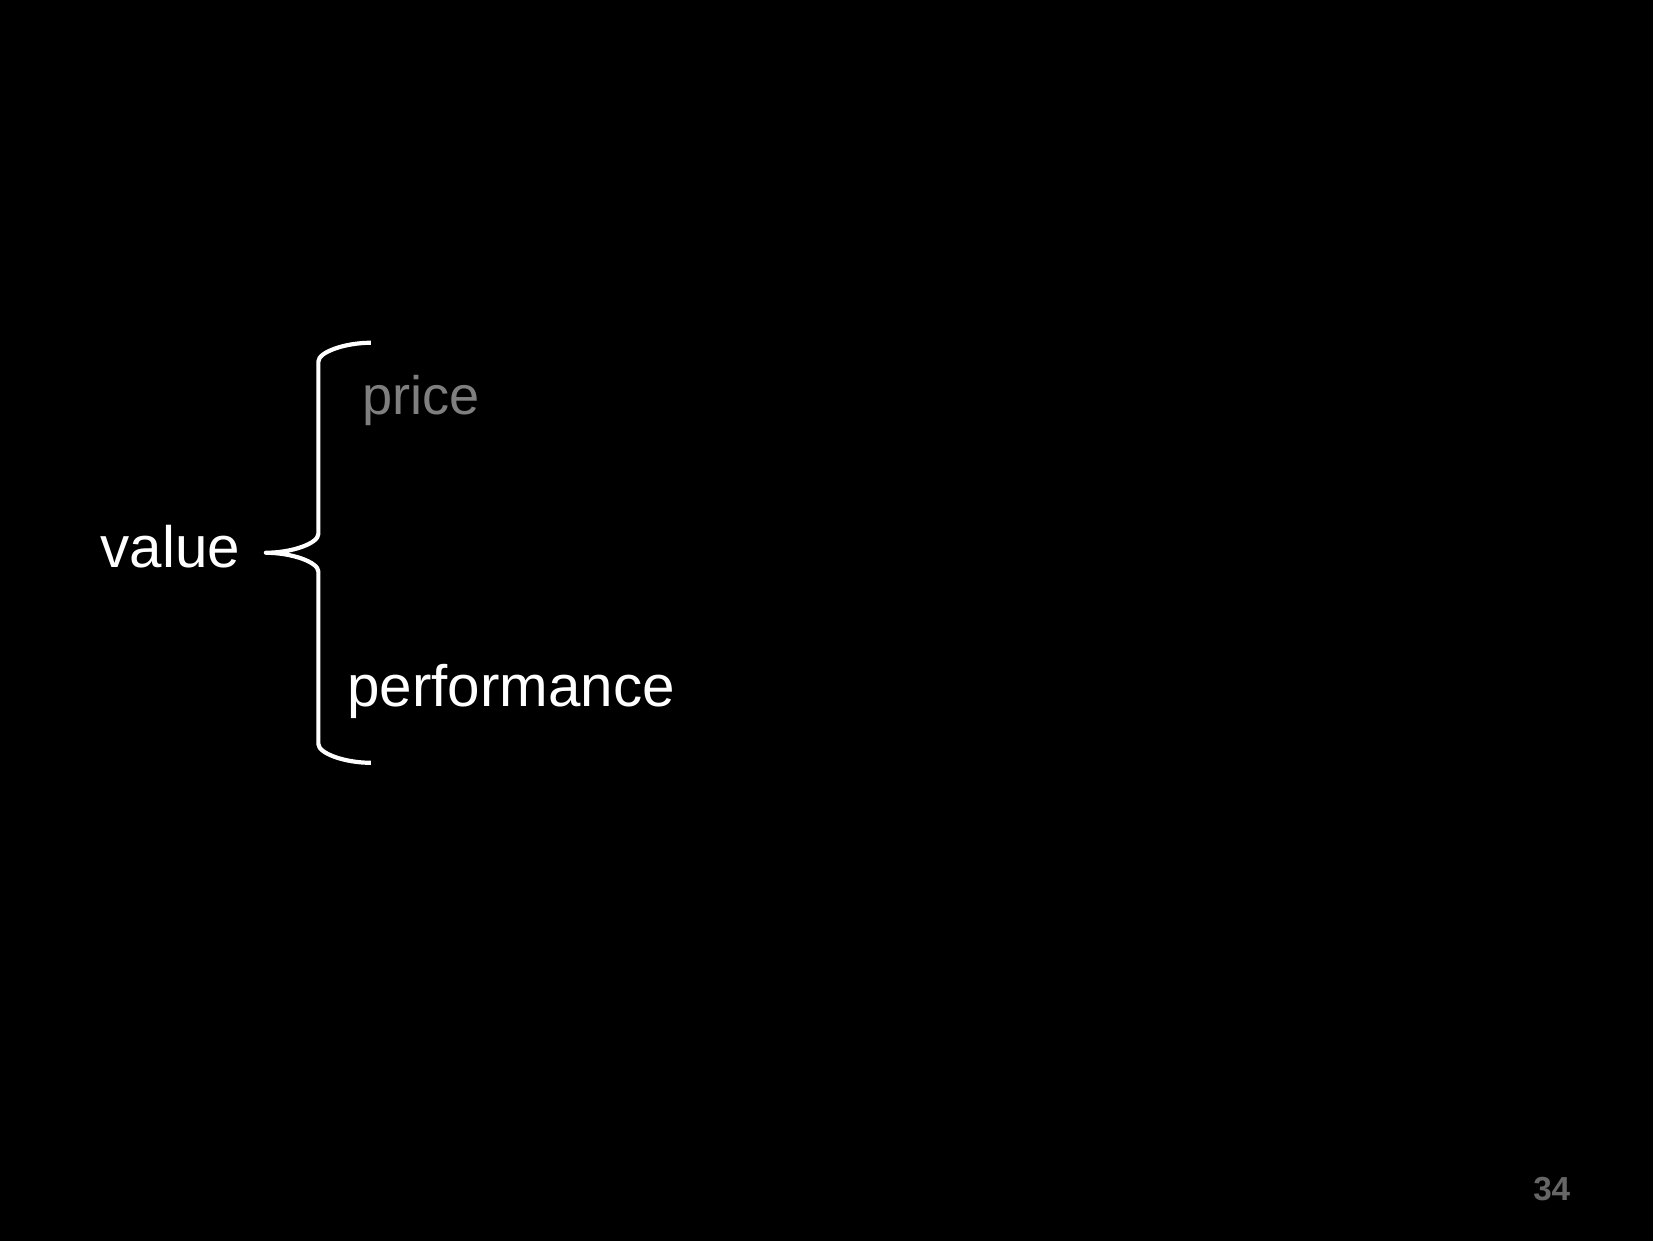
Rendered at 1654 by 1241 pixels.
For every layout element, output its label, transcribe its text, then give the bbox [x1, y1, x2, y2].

text_box value [85, 507, 281, 588]
text_box performance [332, 645, 738, 748]
text_box [346, 360, 512, 436]
text_box price [347, 357, 663, 434]
